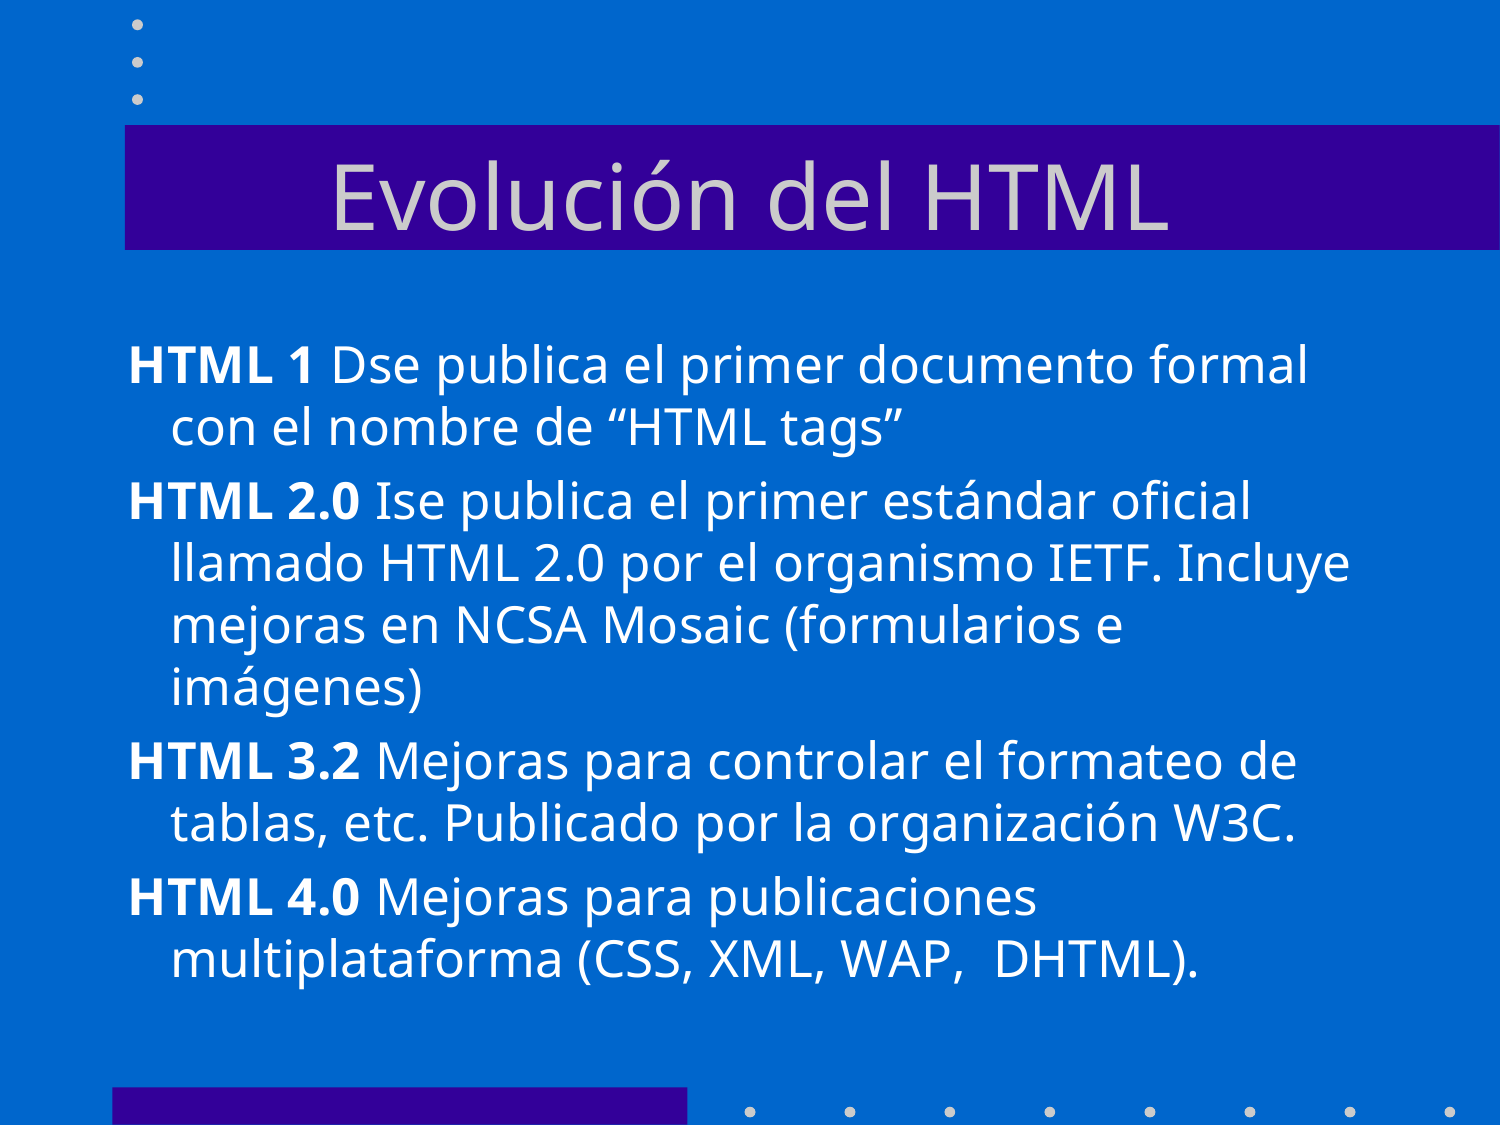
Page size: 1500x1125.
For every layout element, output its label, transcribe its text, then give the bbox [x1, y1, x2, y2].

list HTML 1 Dse publica el primer documento formal con el nombre de “HTML tags” HTML 2.0 Ise publica el primer estándar oficial llamado HTML 2.0 por el organismo IETF. Incluye mejoras en NCSA Mosaic (formularios e imágenes) HTML 3.2 Mejoras para controlar el formateo de tablas, etc. Publicado por la organización W3C. HTML 4.0 Mejoras para publicaciones multiplataforma (CSS, XML, WAP, DHTML). [112, 324, 1388, 1000]
title Evolución del HTML [112, 99, 1388, 288]
